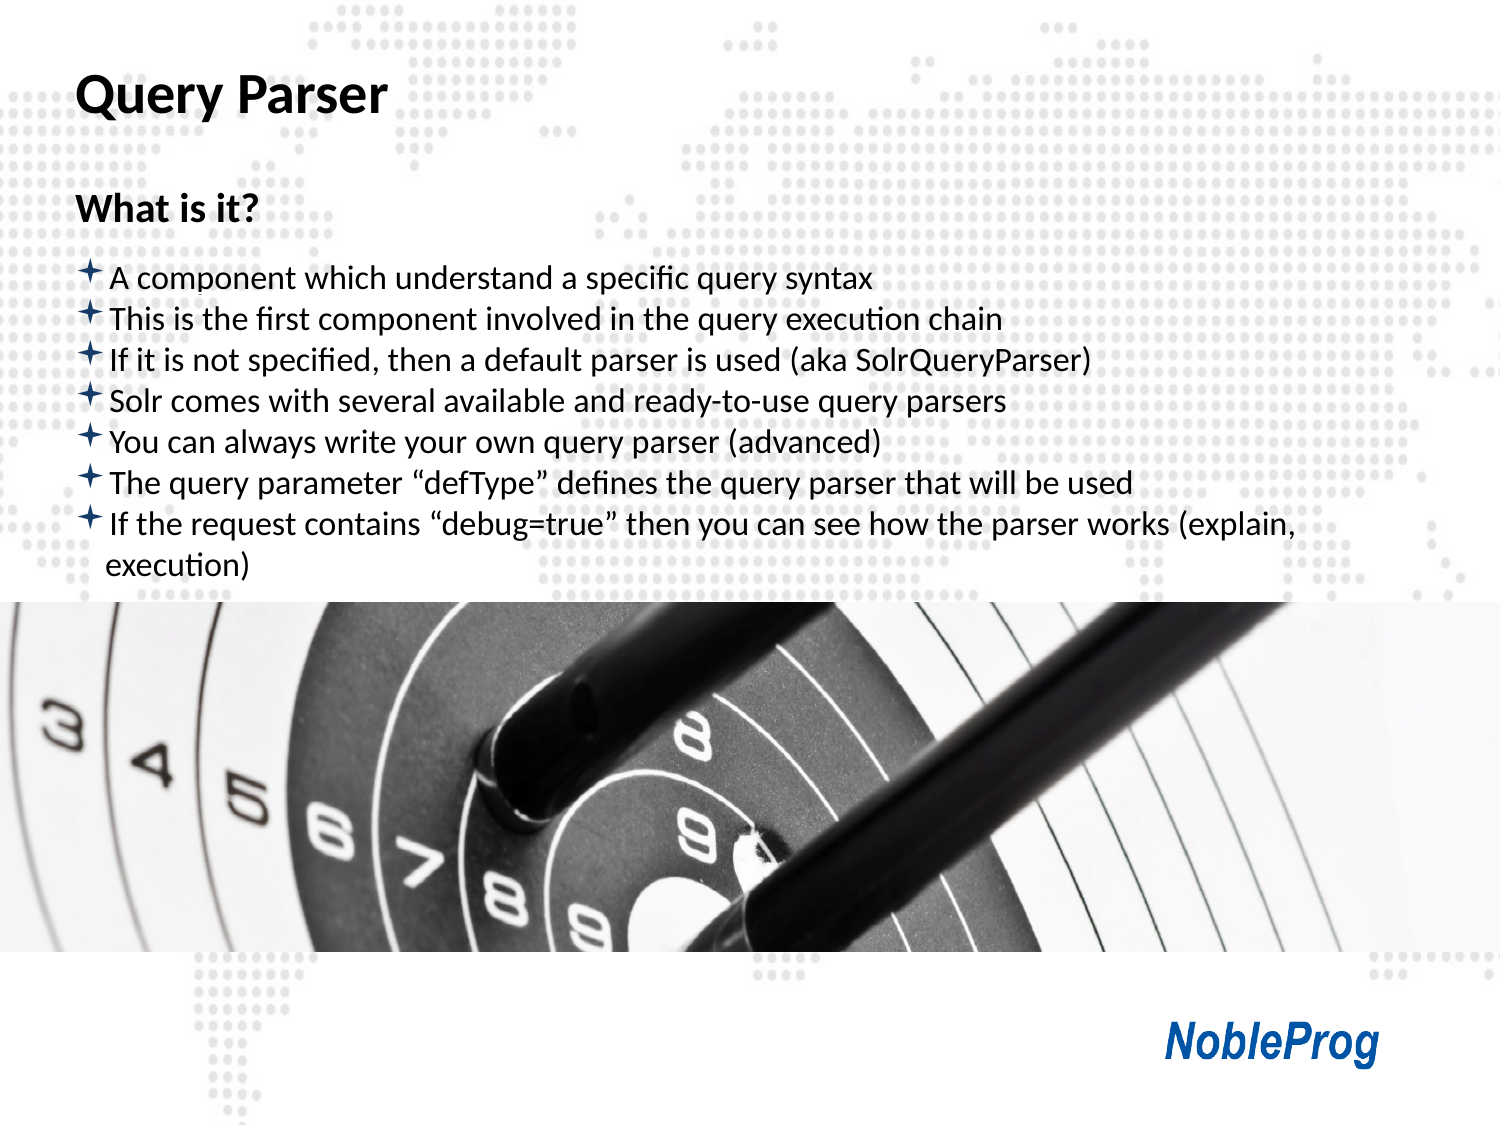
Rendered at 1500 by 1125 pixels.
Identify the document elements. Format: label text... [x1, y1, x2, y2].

text_box What is it? [75, 180, 1425, 255]
text_box Query Parser [75, 55, 1425, 180]
picture [0, 0, 1500, 1125]
text_box A component which understand a specific query syntax This is the first component involved in the query execution chain If it is not specified, then a default parser is used (aka SolrQueryParser) Solr comes with several available and ready-to-use query parsers You can always write your own query parser (advanced) The query parameter “defType” defines the query parser that will be used If the request contains “debug=true” then you can see how the parser works (explain, execution) [75, 255, 1425, 656]
